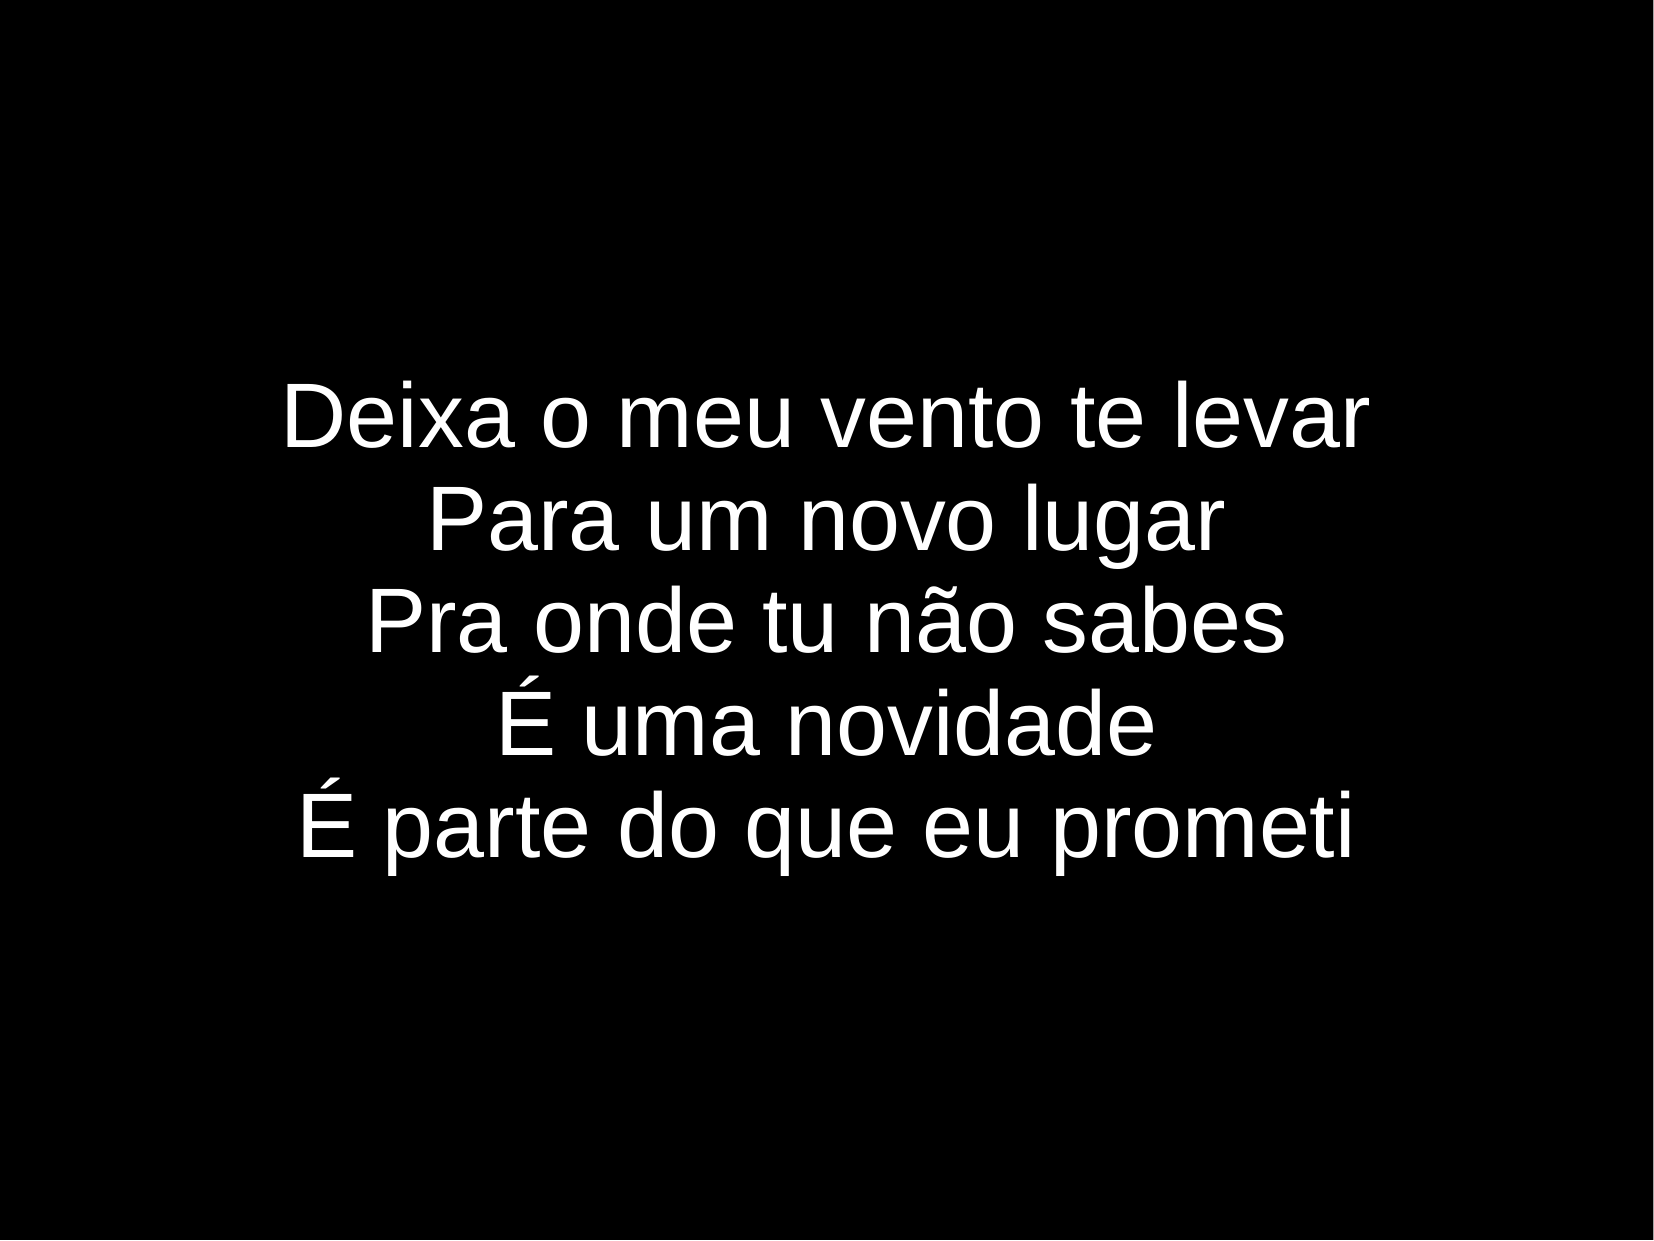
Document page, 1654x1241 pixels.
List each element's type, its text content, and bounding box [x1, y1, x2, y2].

subtitle Deixa o meu vento te levar Para um novo lugar Pra onde tu não sabes É uma novidade É parte do que eu prometi [82, 49, 1571, 1193]
